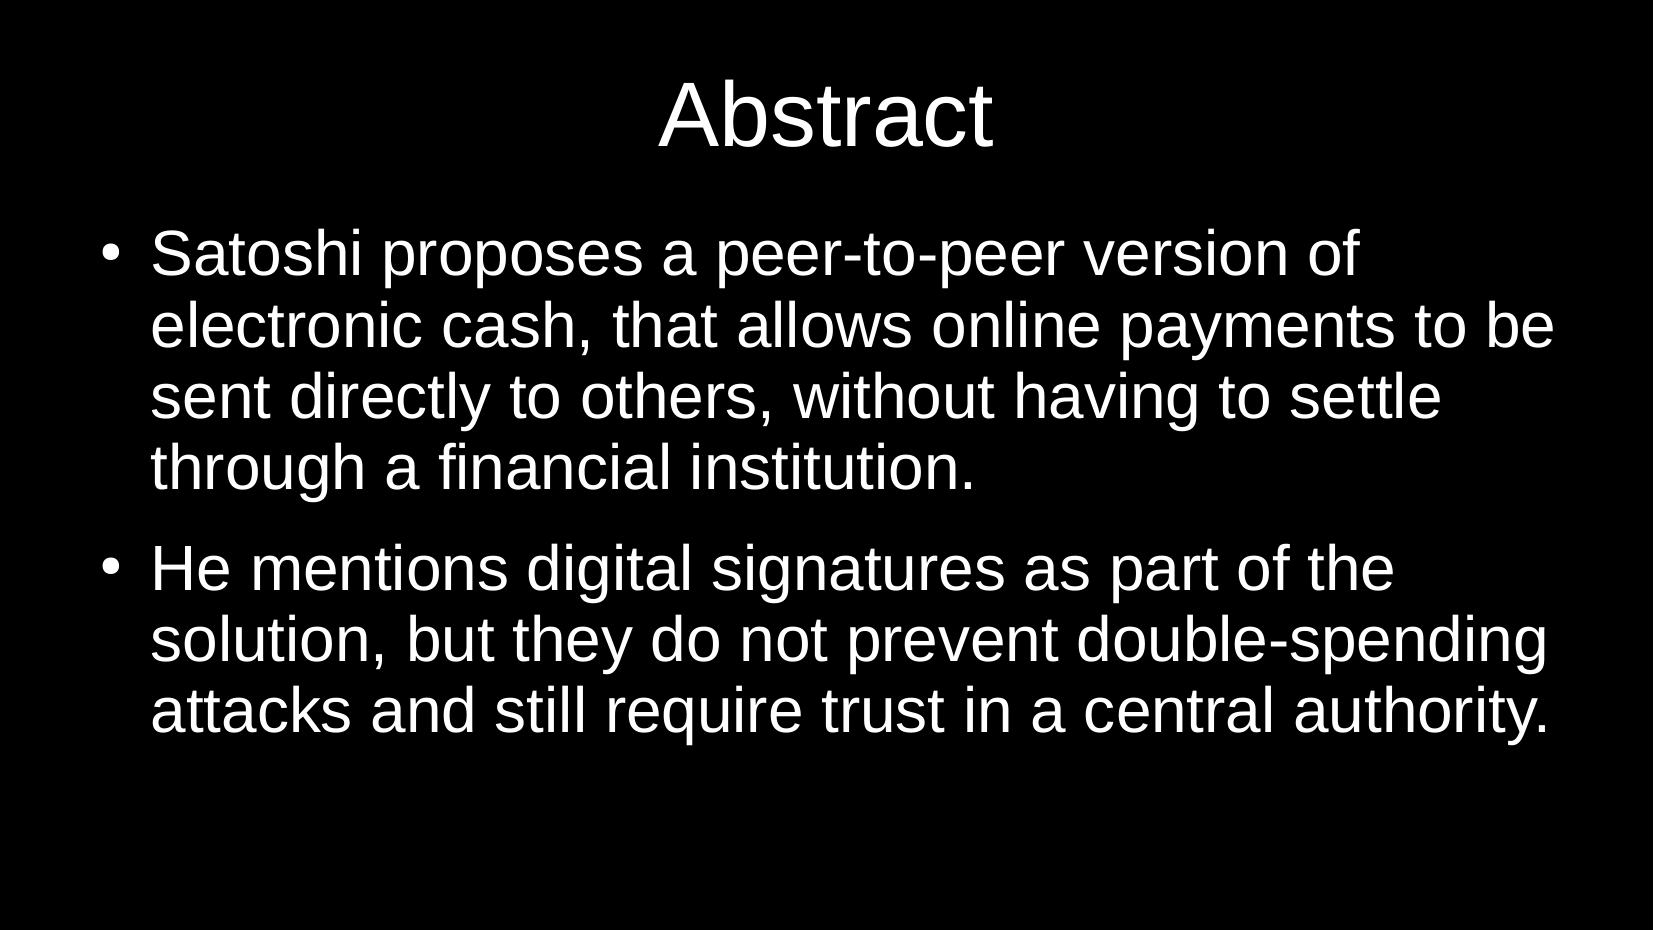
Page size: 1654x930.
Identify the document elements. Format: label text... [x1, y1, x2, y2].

title Abstract [82, 37, 1571, 193]
list Satoshi proposes a peer-to-peer version of electronic cash, that allows online payments to be sent directly to others, without having to settle through a financial institution. He mentions digital signatures as part of the solution, but they do not prevent double-spending attacks and still require trust in a central authority. [82, 217, 1571, 757]
